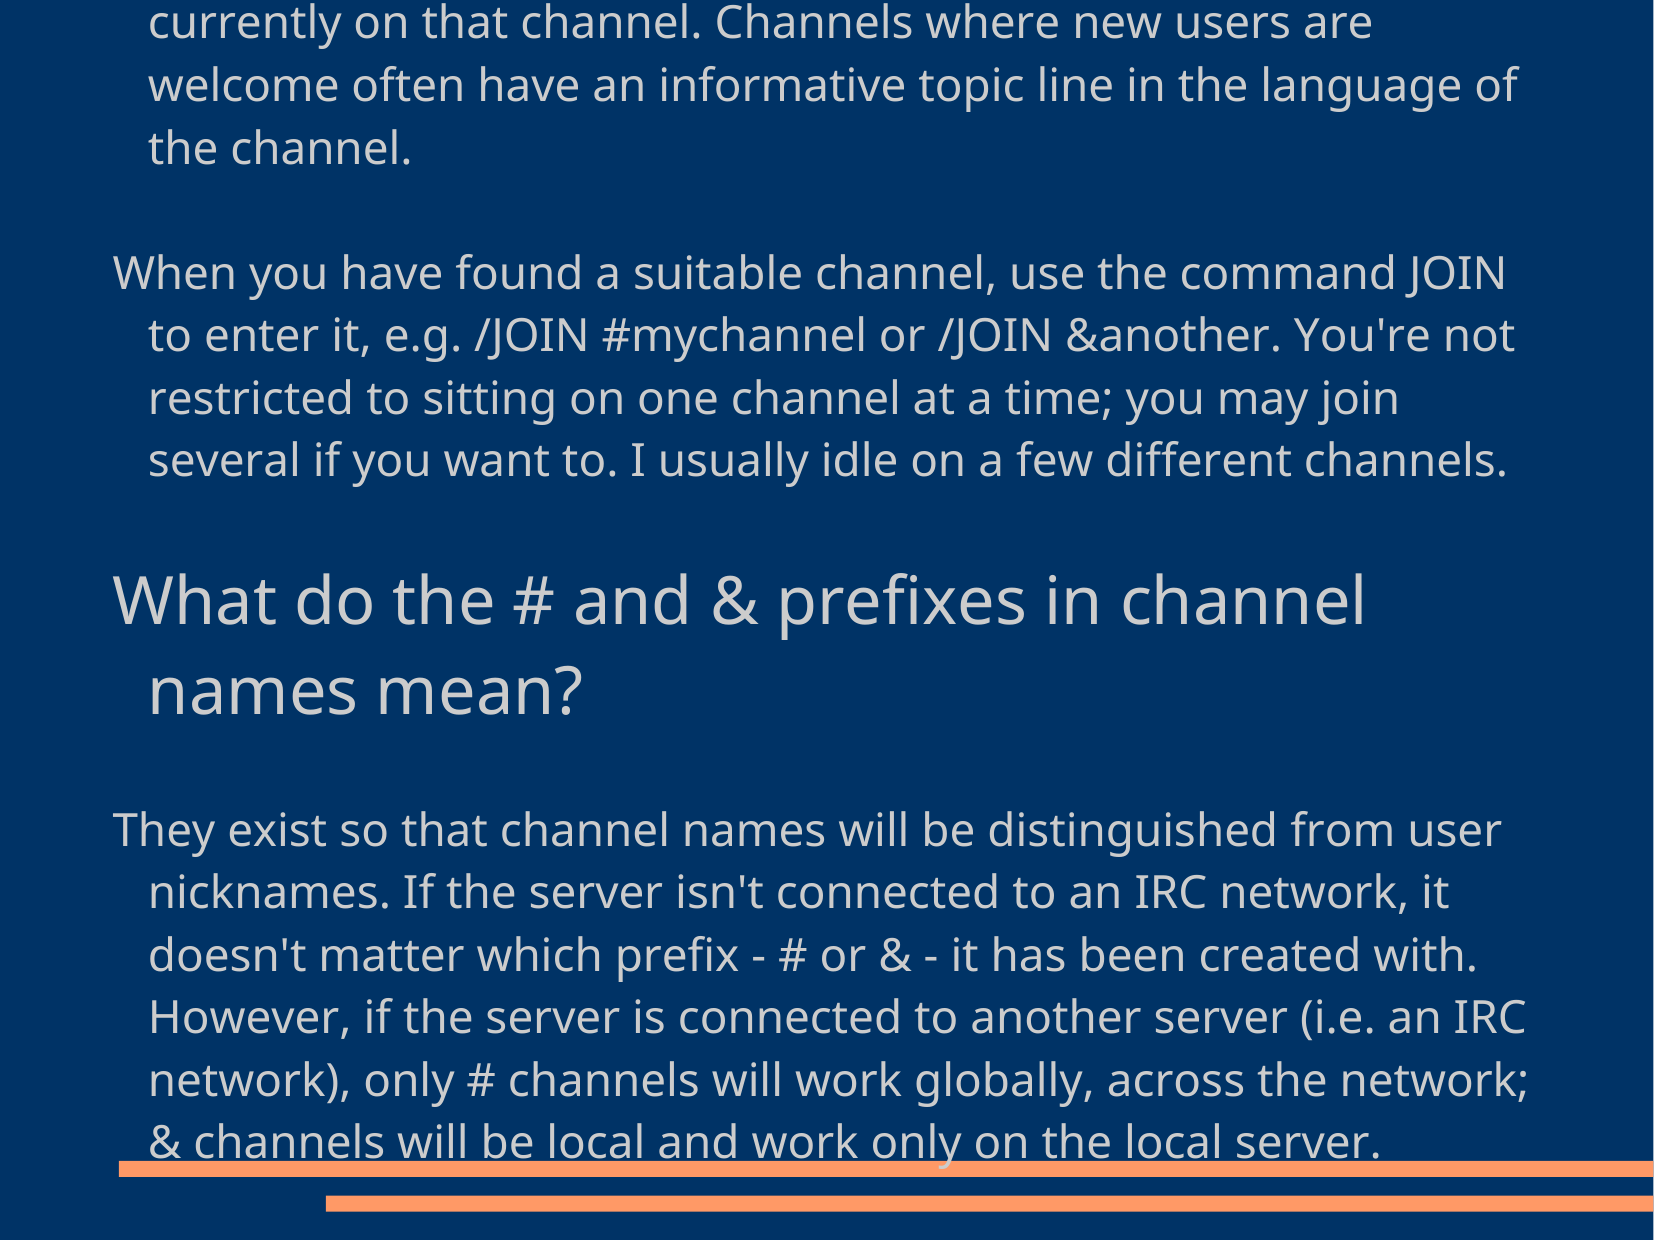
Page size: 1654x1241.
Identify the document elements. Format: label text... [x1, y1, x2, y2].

subtitle The channel listing generated by your IRC server will show the channel name, the topic if one exists, and the number of users currently on that channel. Channels where new users are welcome often have an informative topic line in the language of the channel. When you have found a suitable channel, use the command JOIN to enter it, e.g. /JOIN #mychannel or /JOIN &another. You're not restricted to sitting on one channel at a time; you may join several if you want to. I usually idle on a few different channels. What do the # and & prefixes in channel names mean? They exist so that channel names will be distinguished from user nicknames. If the server isn't connected to an IRC network, it doesn't matter which prefix - # or & - it has been created with. However, if the server is connected to another server (i.e. an IRC network), only # channels will work globally, across the network; & channels will be local and work only on the local server. [112, 31, 1552, 1006]
